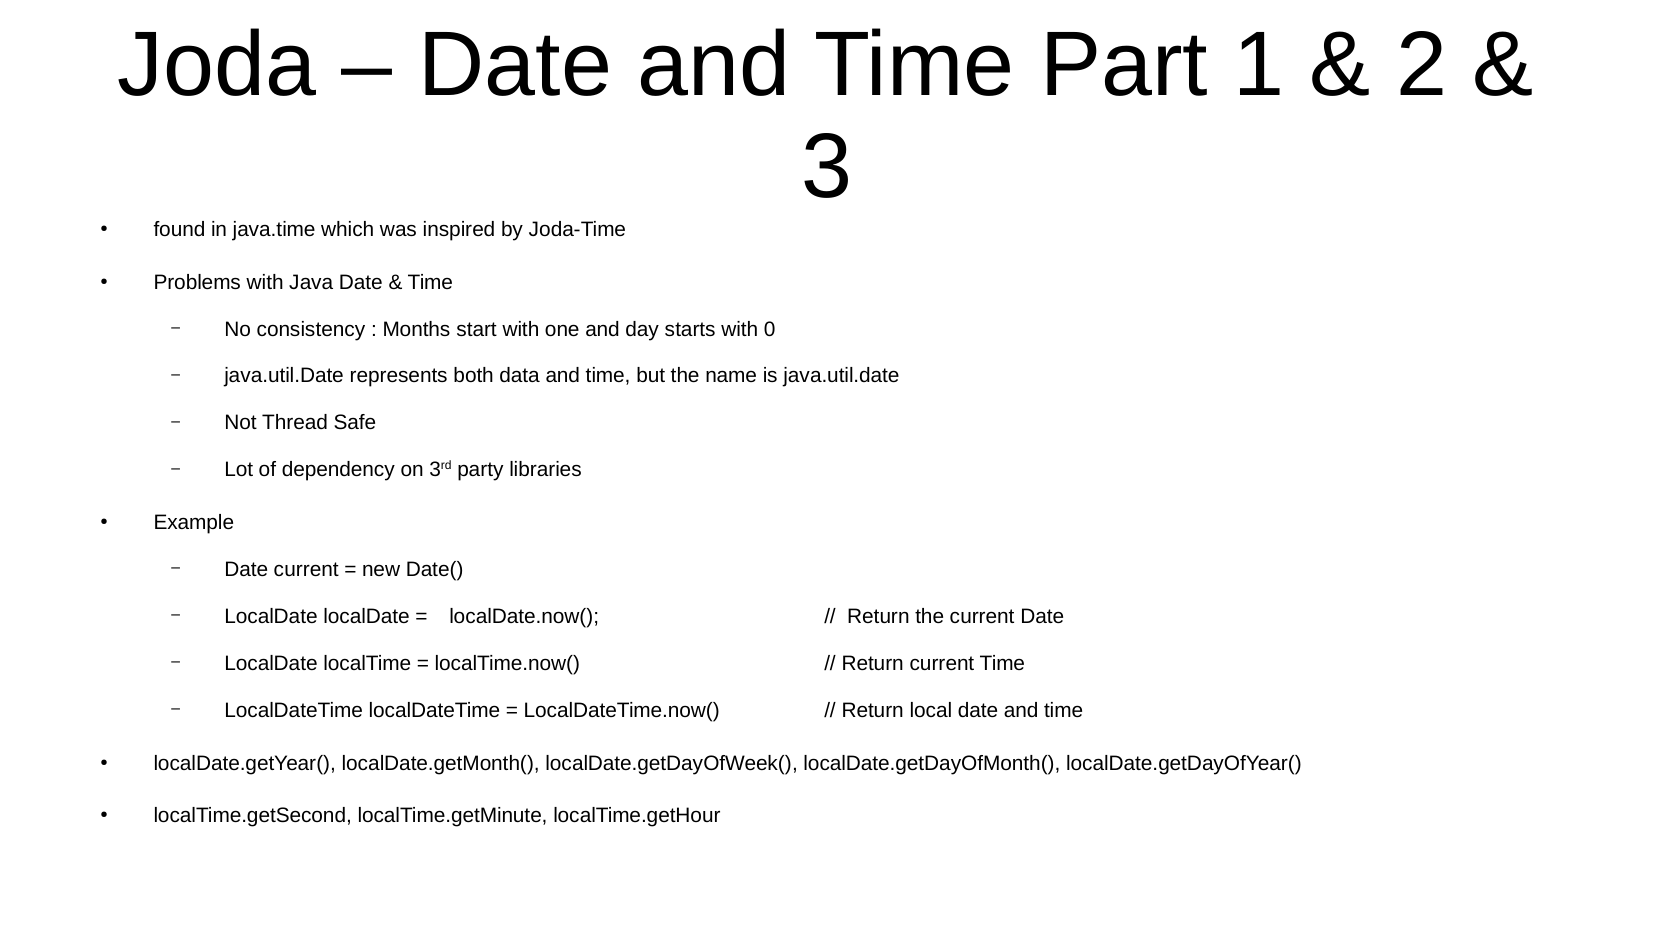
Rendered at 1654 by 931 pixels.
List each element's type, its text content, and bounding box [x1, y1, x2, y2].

list found in java.time which was inspired by Joda-Time Problems with Java Date & Time No consistency : Months start with one and day starts with 0 java.util.Date represents both data and time, but the name is java.util.date Not Thread Safe Lot of dependency on 3rd party libraries Example Date current = new Date() LocalDate localDate = localDate.now(); // Return the current Date LocalDate localTime = localTime.now() // Return current Time LocalDateTime localDateTime = LocalDateTime.now() // Return local date and time localDate.getYear(), localDate.getMonth(), localDate.getDayOfWeek(), localDate.getDayOfMonth(), localDate.getDayOfYear() localTime.getSecond, localTime.getMinute, localTime.getHour [82, 217, 1606, 886]
title Joda – Date and Time Part 1 & 2 & 3 [82, 12, 1571, 217]
